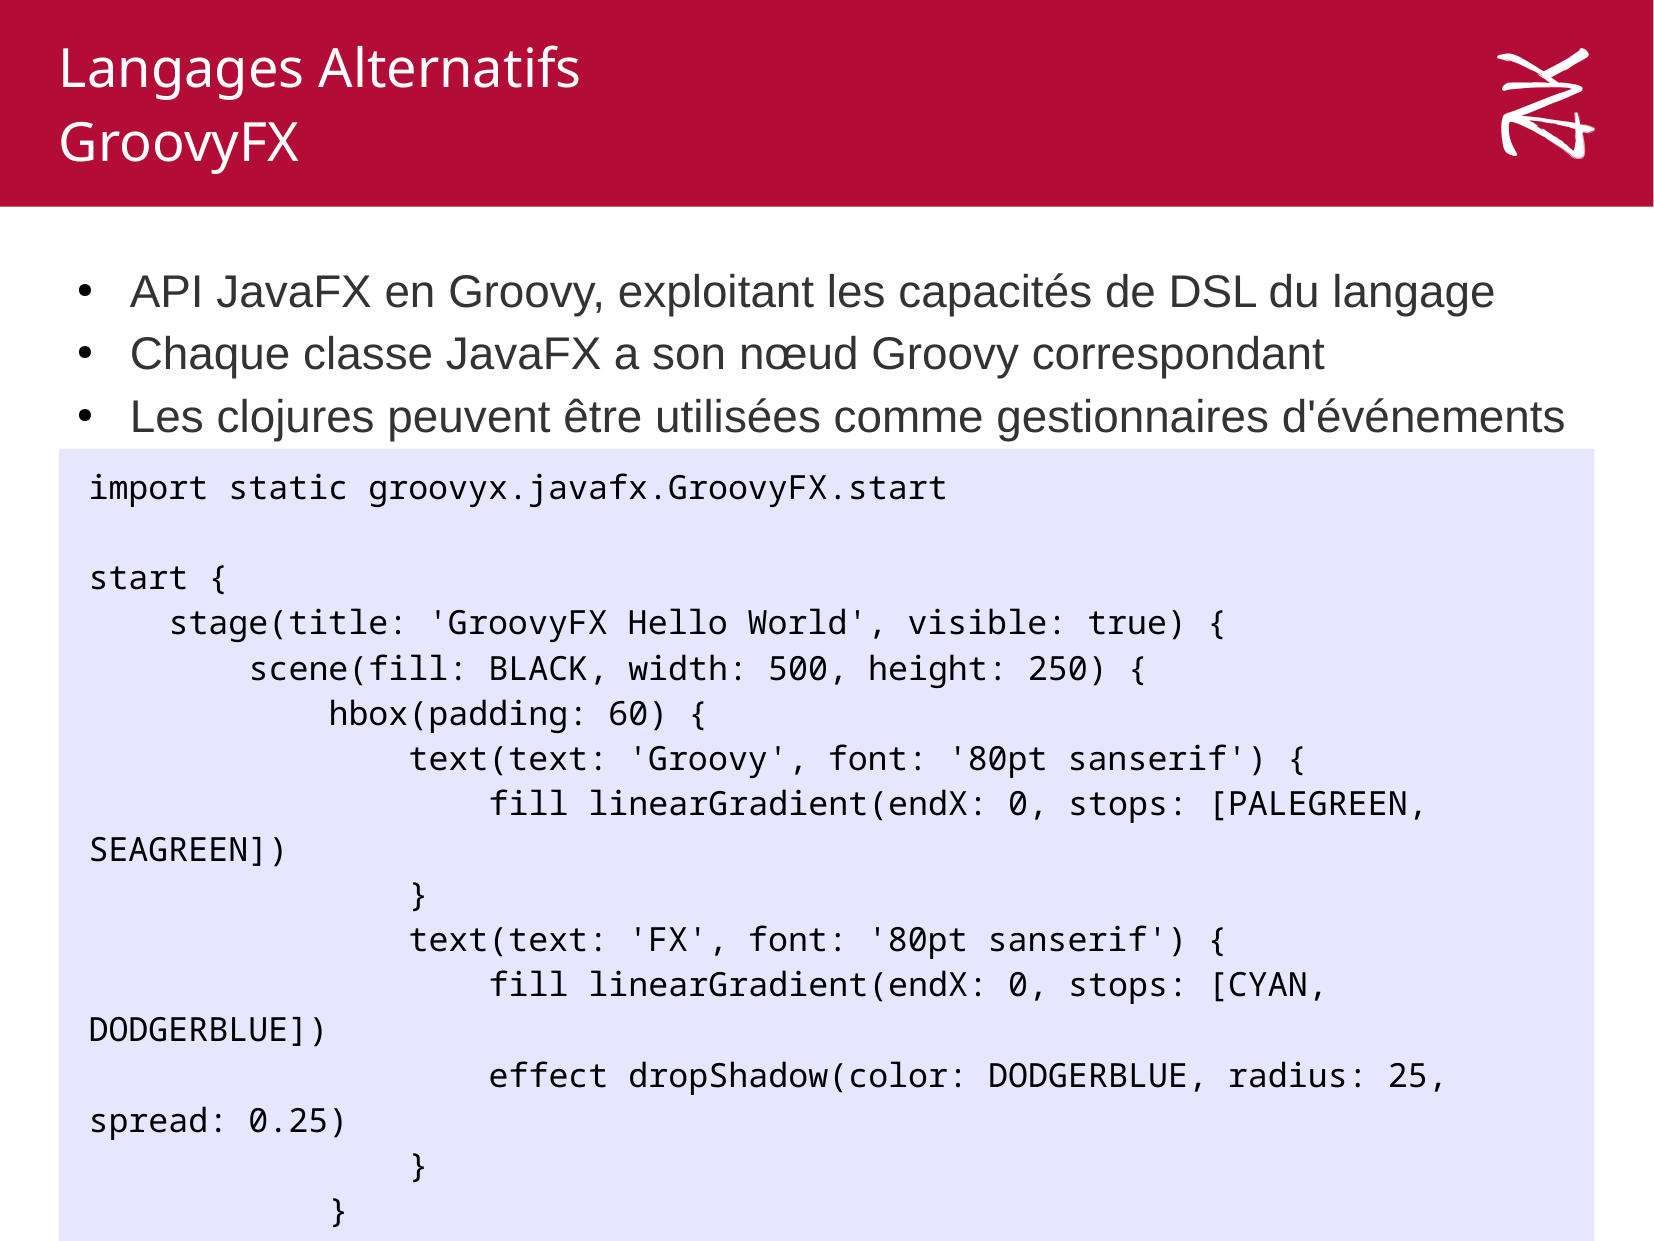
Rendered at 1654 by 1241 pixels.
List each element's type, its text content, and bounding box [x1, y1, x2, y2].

text_box import static groovyx.javafx.GroovyFX.start start { stage(title: 'GroovyFX Hello World', visible: true) { scene(fill: BLACK, width: 500, height: 250) { hbox(padding: 60) { text(text: 'Groovy', font: '80pt sanserif') { fill linearGradient(endX: 0, stops: [PALEGREEN, SEAGREEN]) } text(text: 'FX', font: '80pt sanserif') { fill linearGradient(endX: 0, stops: [CYAN, DODGERBLUE]) effect dropShadow(color: DODGERBLUE, radius: 25, spread: 0.25) } } } } } [59, 448, 1595, 1048]
list API JavaFX en Groovy, exploitant les capacités de DSL du langage Chaque classe JavaFX a son nœud Groovy correspondant Les clojures peuvent être utilisées comme gestionnaires d'événements http://groovyfx.org/ [59, 265, 1595, 448]
title Langages Alternatifs GroovyFX [59, 29, 1595, 178]
